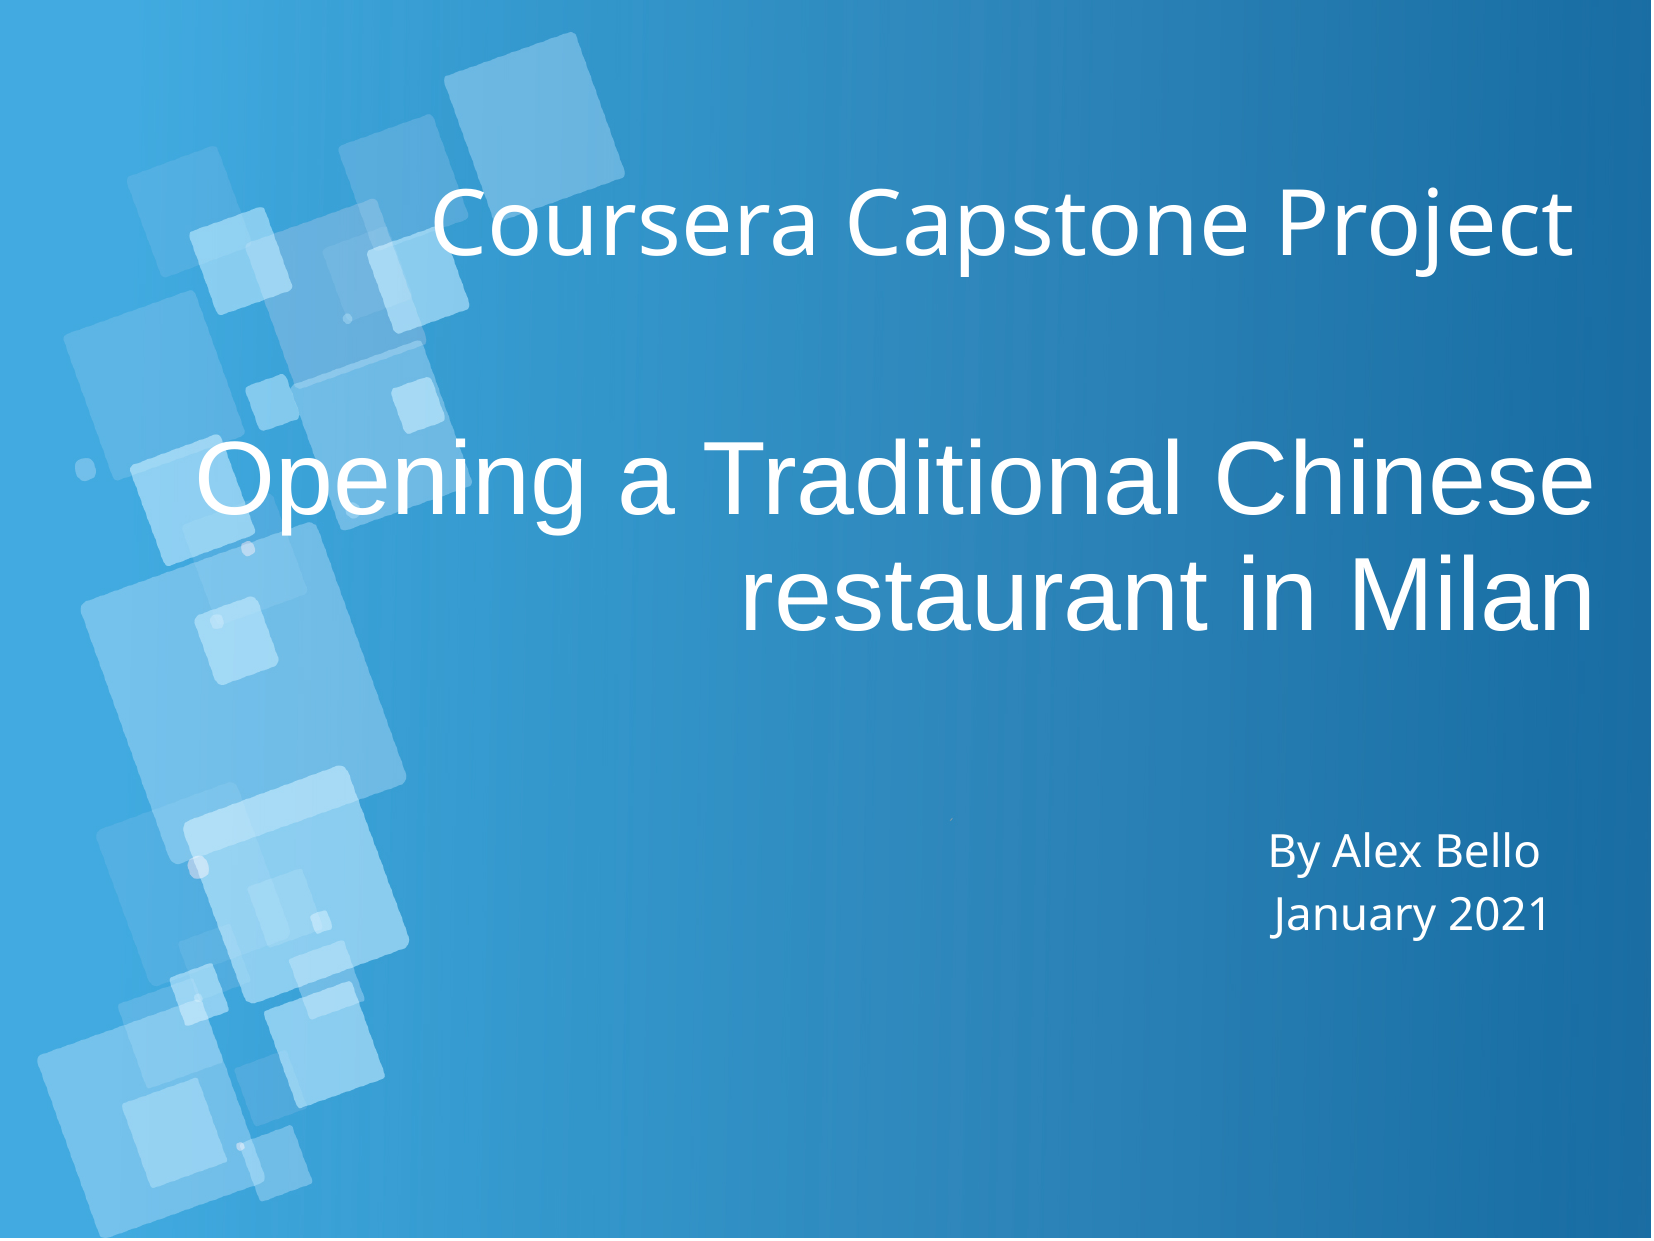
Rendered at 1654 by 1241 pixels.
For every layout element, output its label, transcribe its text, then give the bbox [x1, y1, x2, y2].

title Coursera Capstone Project [187, 112, 1576, 327]
text_box Opening a Traditional Chinese restaurant in Milan [75, 412, 1613, 713]
picture [0, 0, 1651, 1238]
subtitle By Alex Bello January 2021 [862, 825, 1554, 938]
